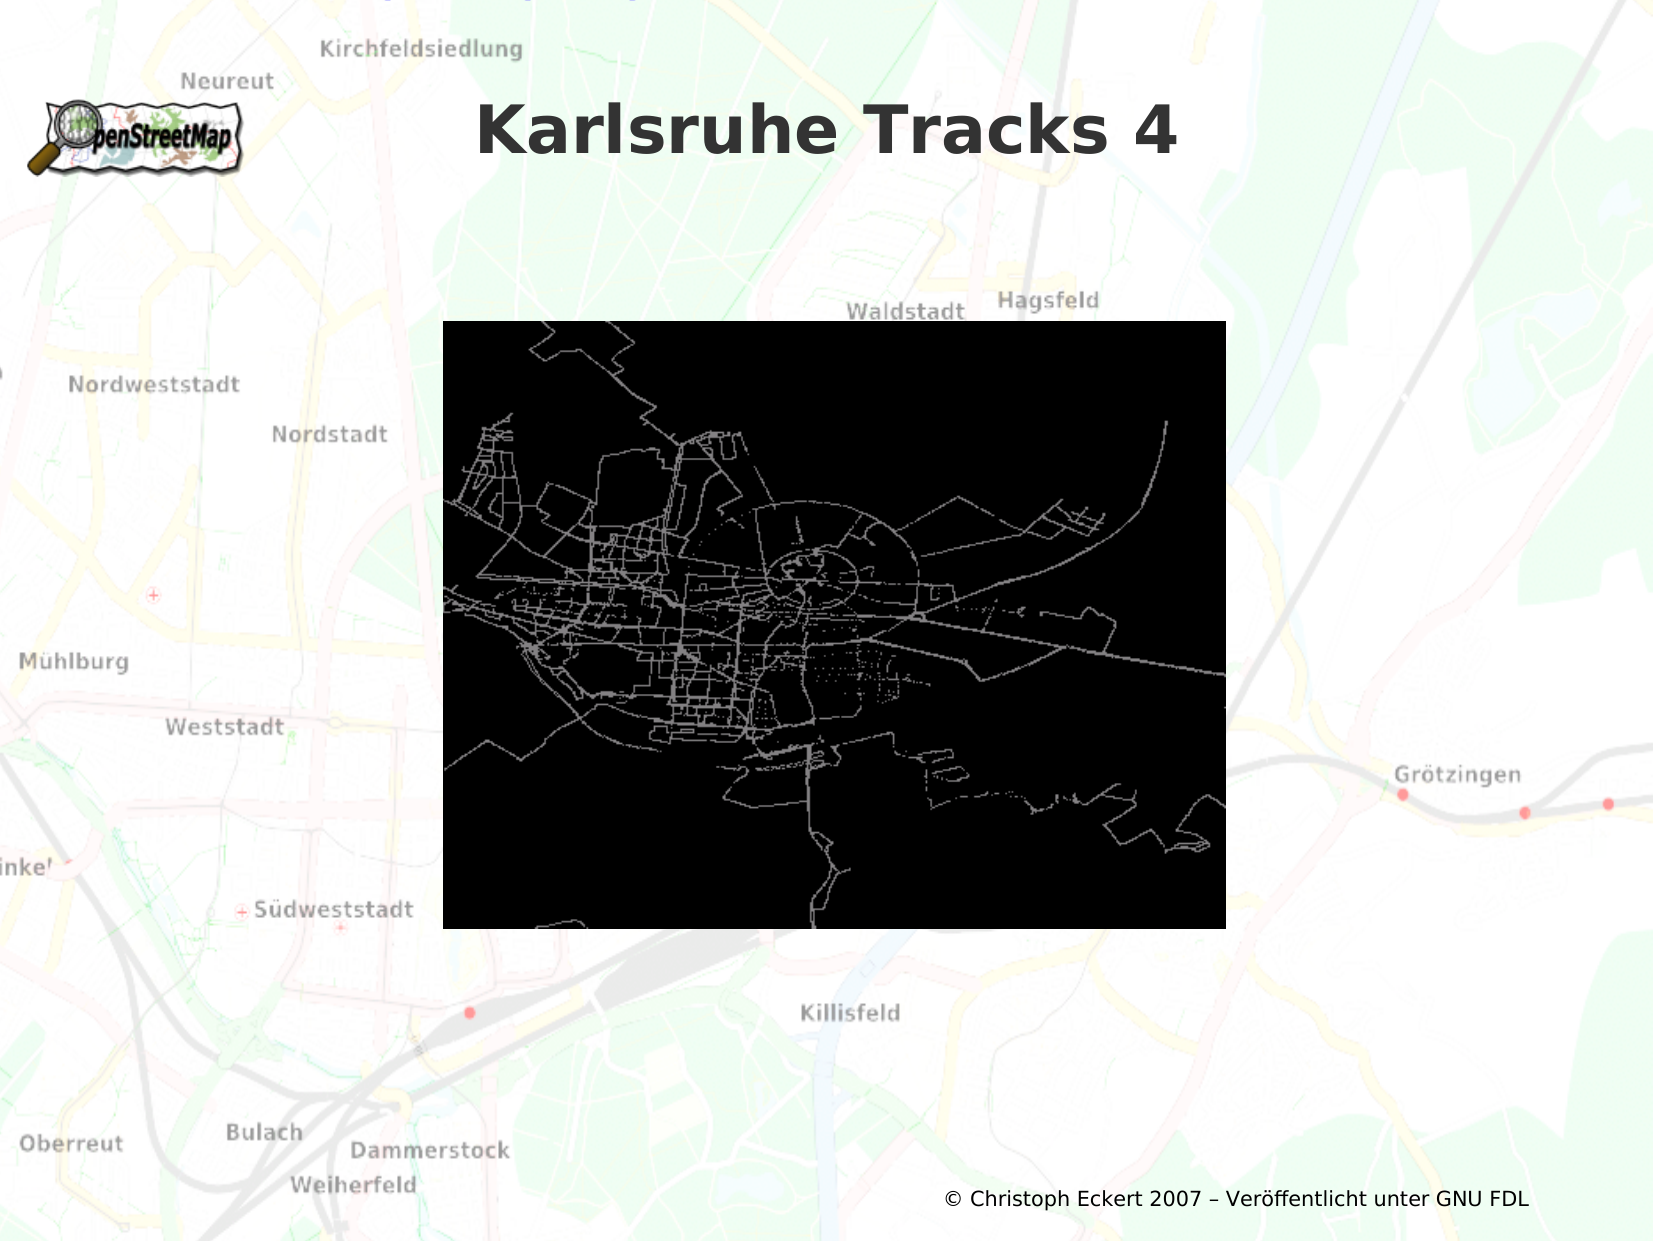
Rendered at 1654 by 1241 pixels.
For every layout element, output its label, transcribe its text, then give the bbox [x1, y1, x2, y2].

title Karlsruhe Tracks 4 [121, 91, 1534, 299]
picture [0, 0, 1653, 1241]
